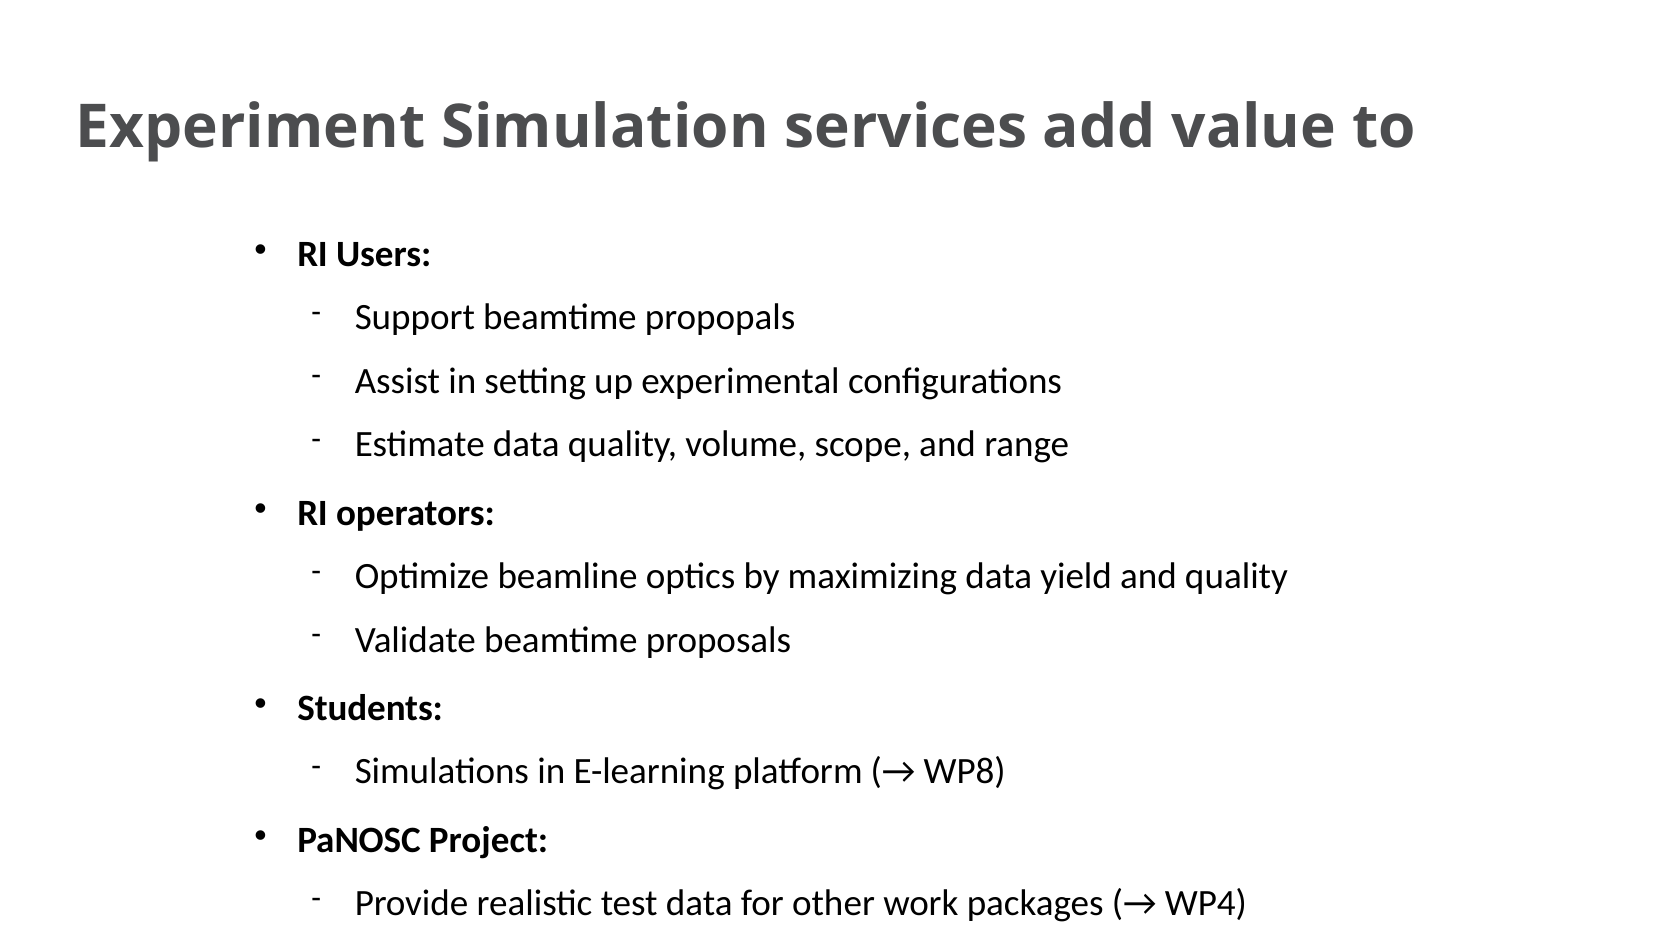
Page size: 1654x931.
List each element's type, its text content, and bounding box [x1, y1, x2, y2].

text_box RI Users: Support beamtime propopals Assist in setting up experimental configurations Estimate data quality, volume, scope, and range RI operators: Optimize beamline optics by maximizing data yield and quality Validate beamtime proposals Students: Simulations in E-learning platform (→ WP8) PaNOSC Project: Provide realistic test data for other work packages (→ WP4) [239, 148, 1654, 928]
text_box Experiment Simulation services add value to [75, 52, 1654, 194]
